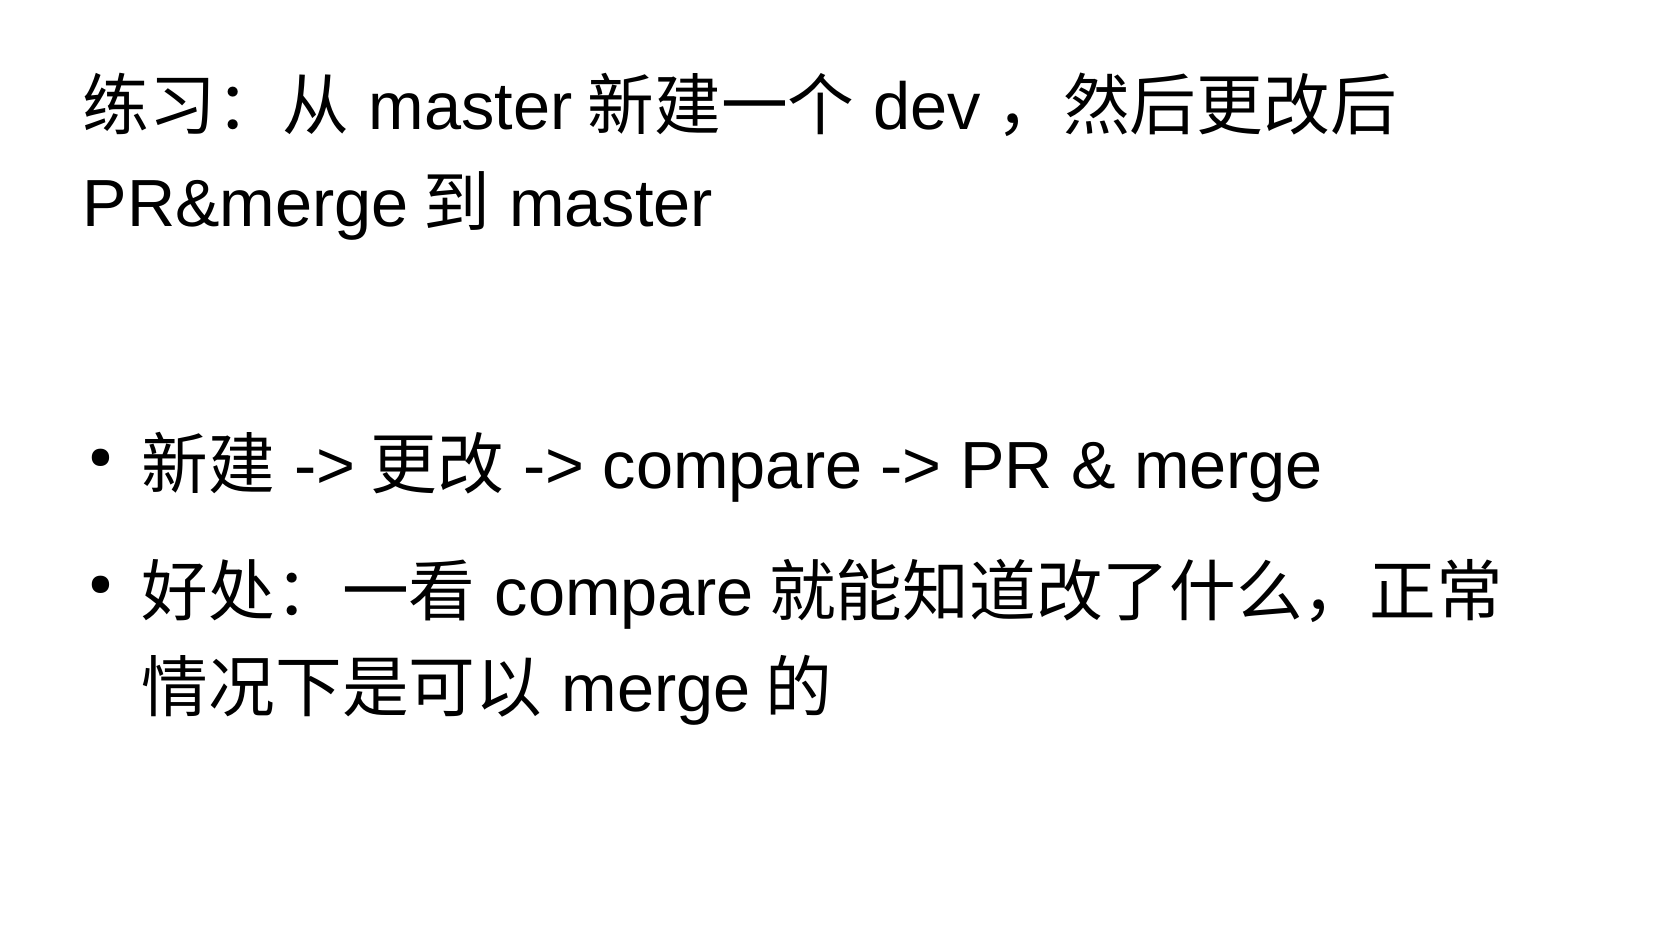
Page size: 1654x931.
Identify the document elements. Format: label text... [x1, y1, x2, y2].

list 新建->更改-> compare -> PR & merge 好处：一看compare就能知道改了什么，正常情况下是可以merge的 [70, 307, 1560, 800]
title 练习：从master新建一个dev，然后更改后PR&merge到master [82, 50, 1571, 249]
